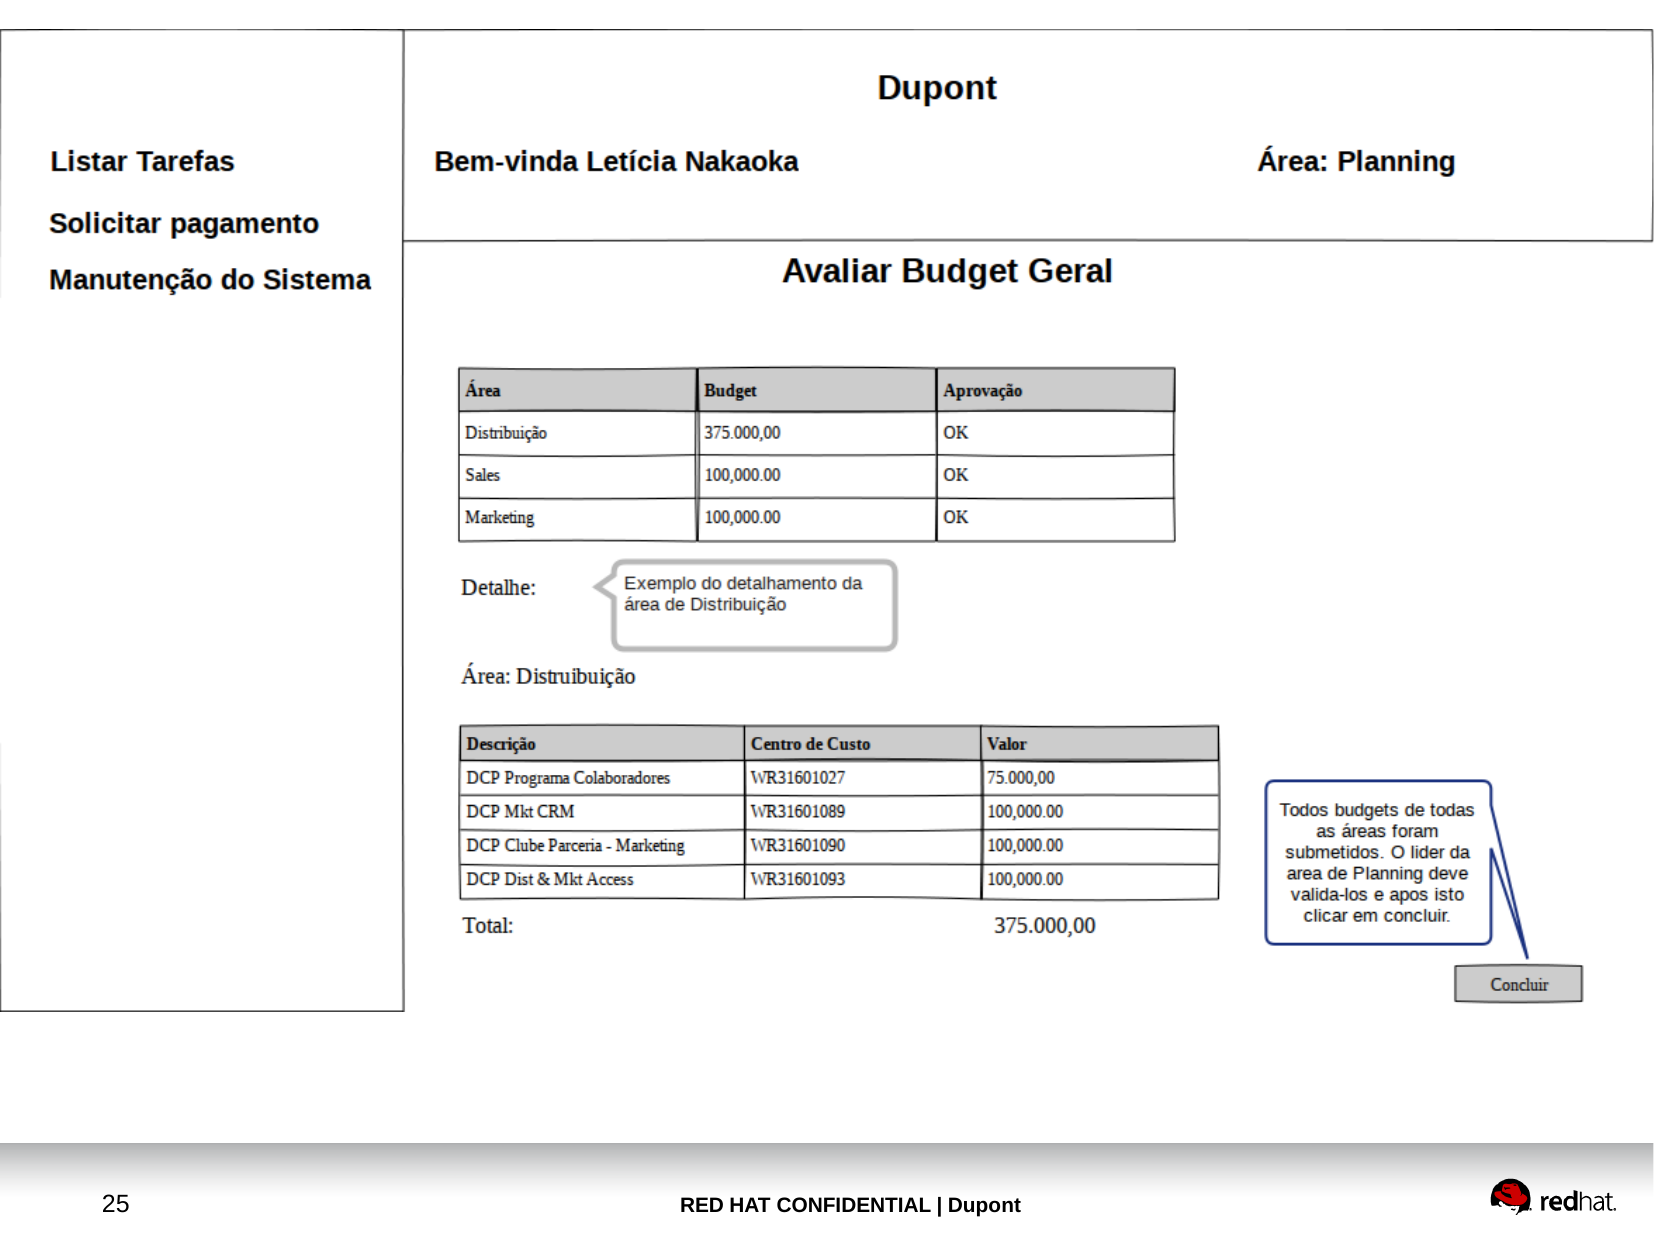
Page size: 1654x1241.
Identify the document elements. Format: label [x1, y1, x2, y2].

picture [0, 29, 1654, 1012]
picture [0, 1143, 1654, 1241]
